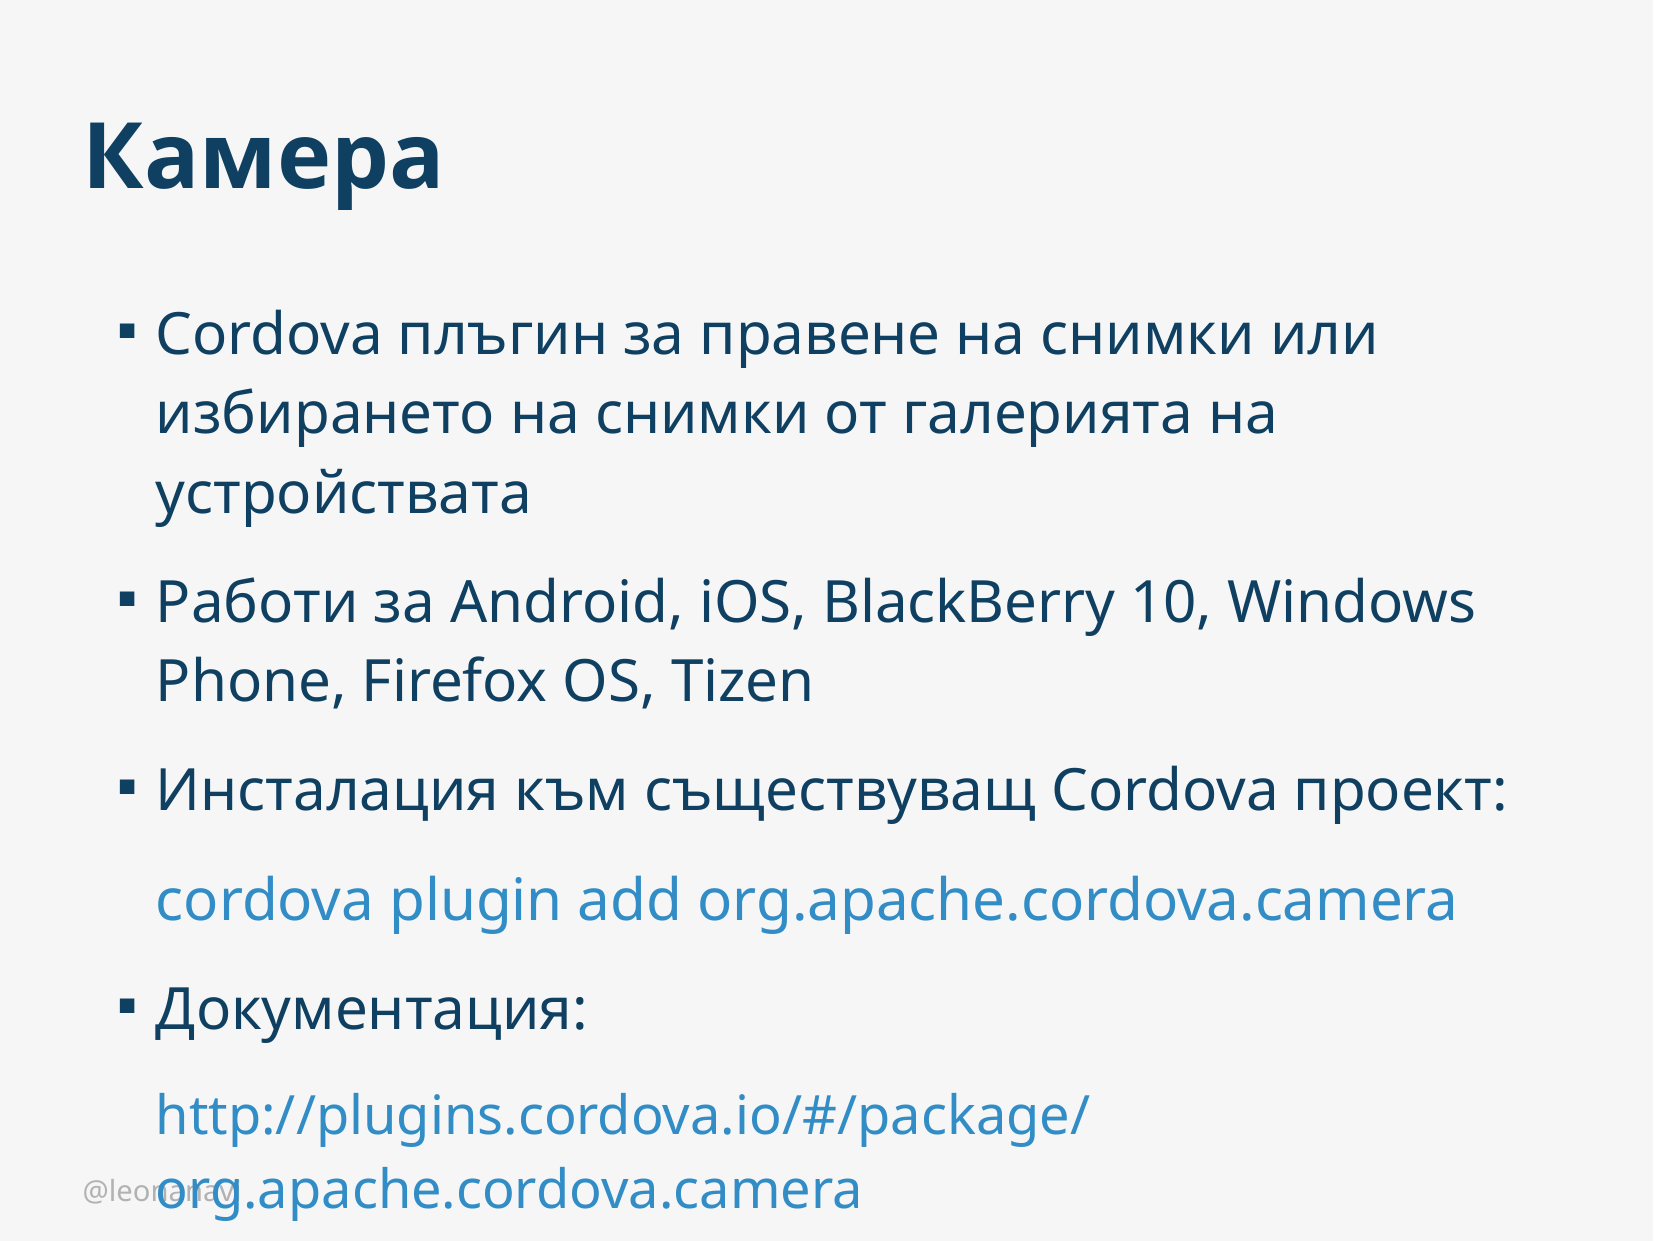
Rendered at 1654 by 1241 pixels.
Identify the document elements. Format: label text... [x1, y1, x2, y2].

text_box Cordova плъгин за правене на снимки или избирането на снимки от галерията на устройствата Работи за Android, iOS, BlackBerry 10, Windows Phone, Firefox OS, Tizen Инсталация към съществуващ Cordova проект: cordova plugin add org.apache.cordova.camera Документация: http://plugins.cordova.io/#/package/org.apache.cordova.camera [105, 285, 1653, 1162]
title Камера [82, 49, 1571, 257]
